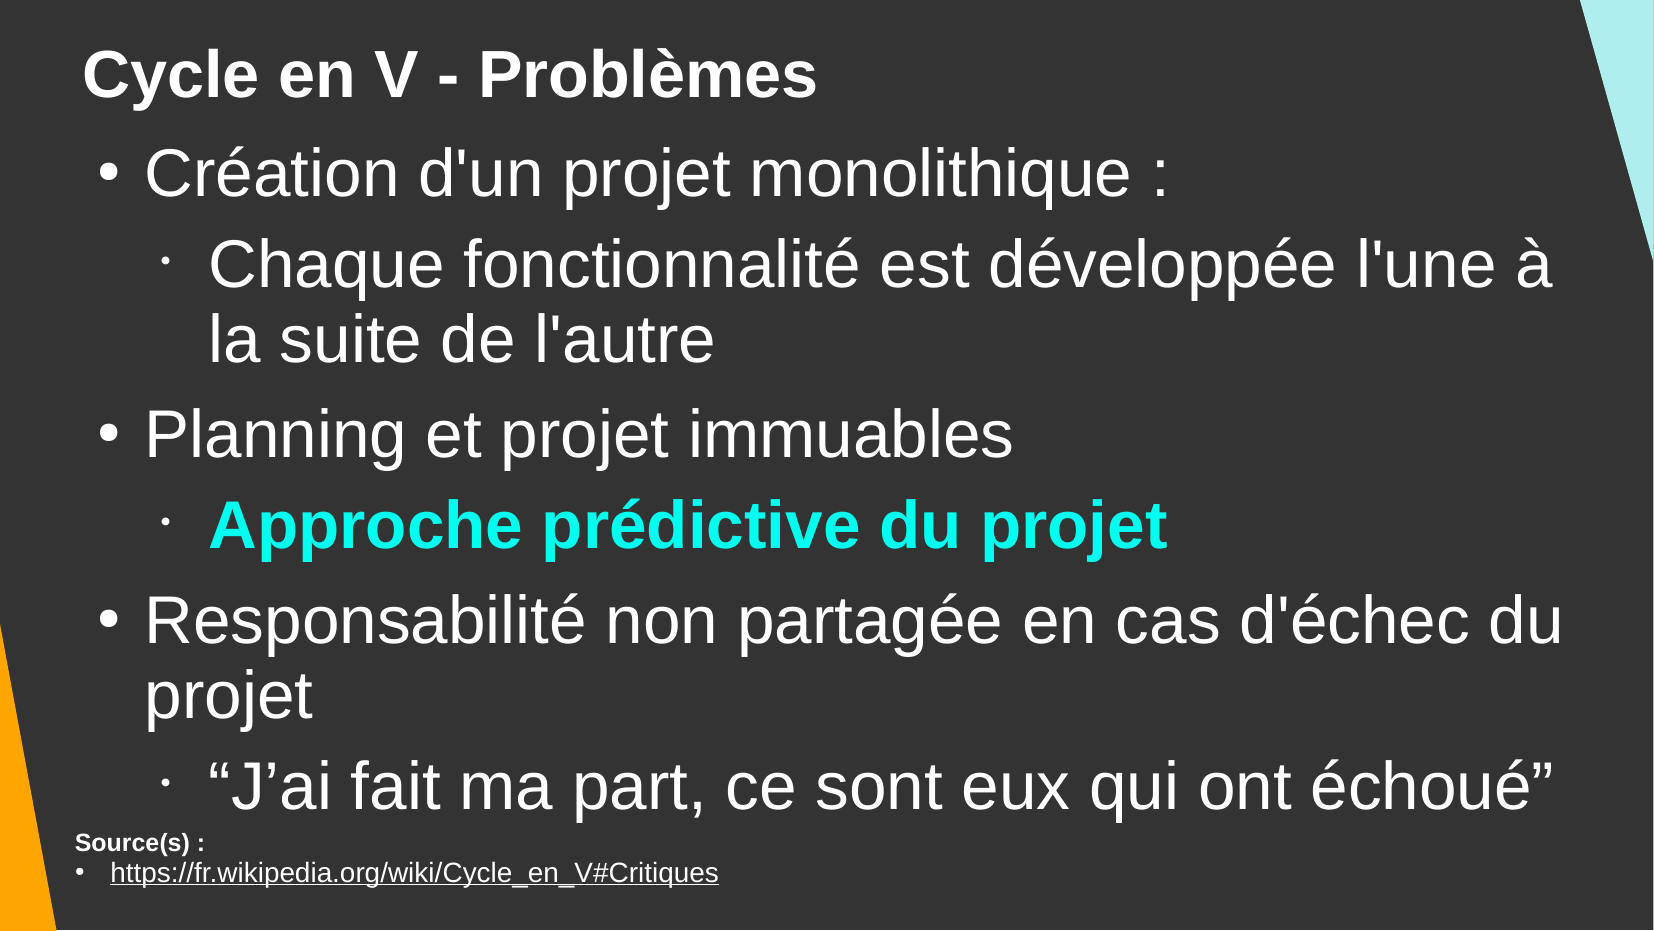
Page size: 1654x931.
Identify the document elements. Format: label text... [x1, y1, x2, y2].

list Création d'un projet monolithique : Chaque fonctionnalité est développée l'une à la suite de l'autre Planning et projet immuables Approche prédictive du projet Responsabilité non partagée en cas d'échec du projet “J’ai fait ma part, ce sont eux qui ont échoué” [80, 135, 1620, 827]
title Cycle en V - Problèmes [82, 37, 1571, 122]
text_box Source(s) : https://fr.wikipedia.org/wiki/Cycle_en_V#Critiques [60, 821, 1546, 921]
text_box [1579, 0, 1654, 265]
text_box [0, 624, 57, 931]
